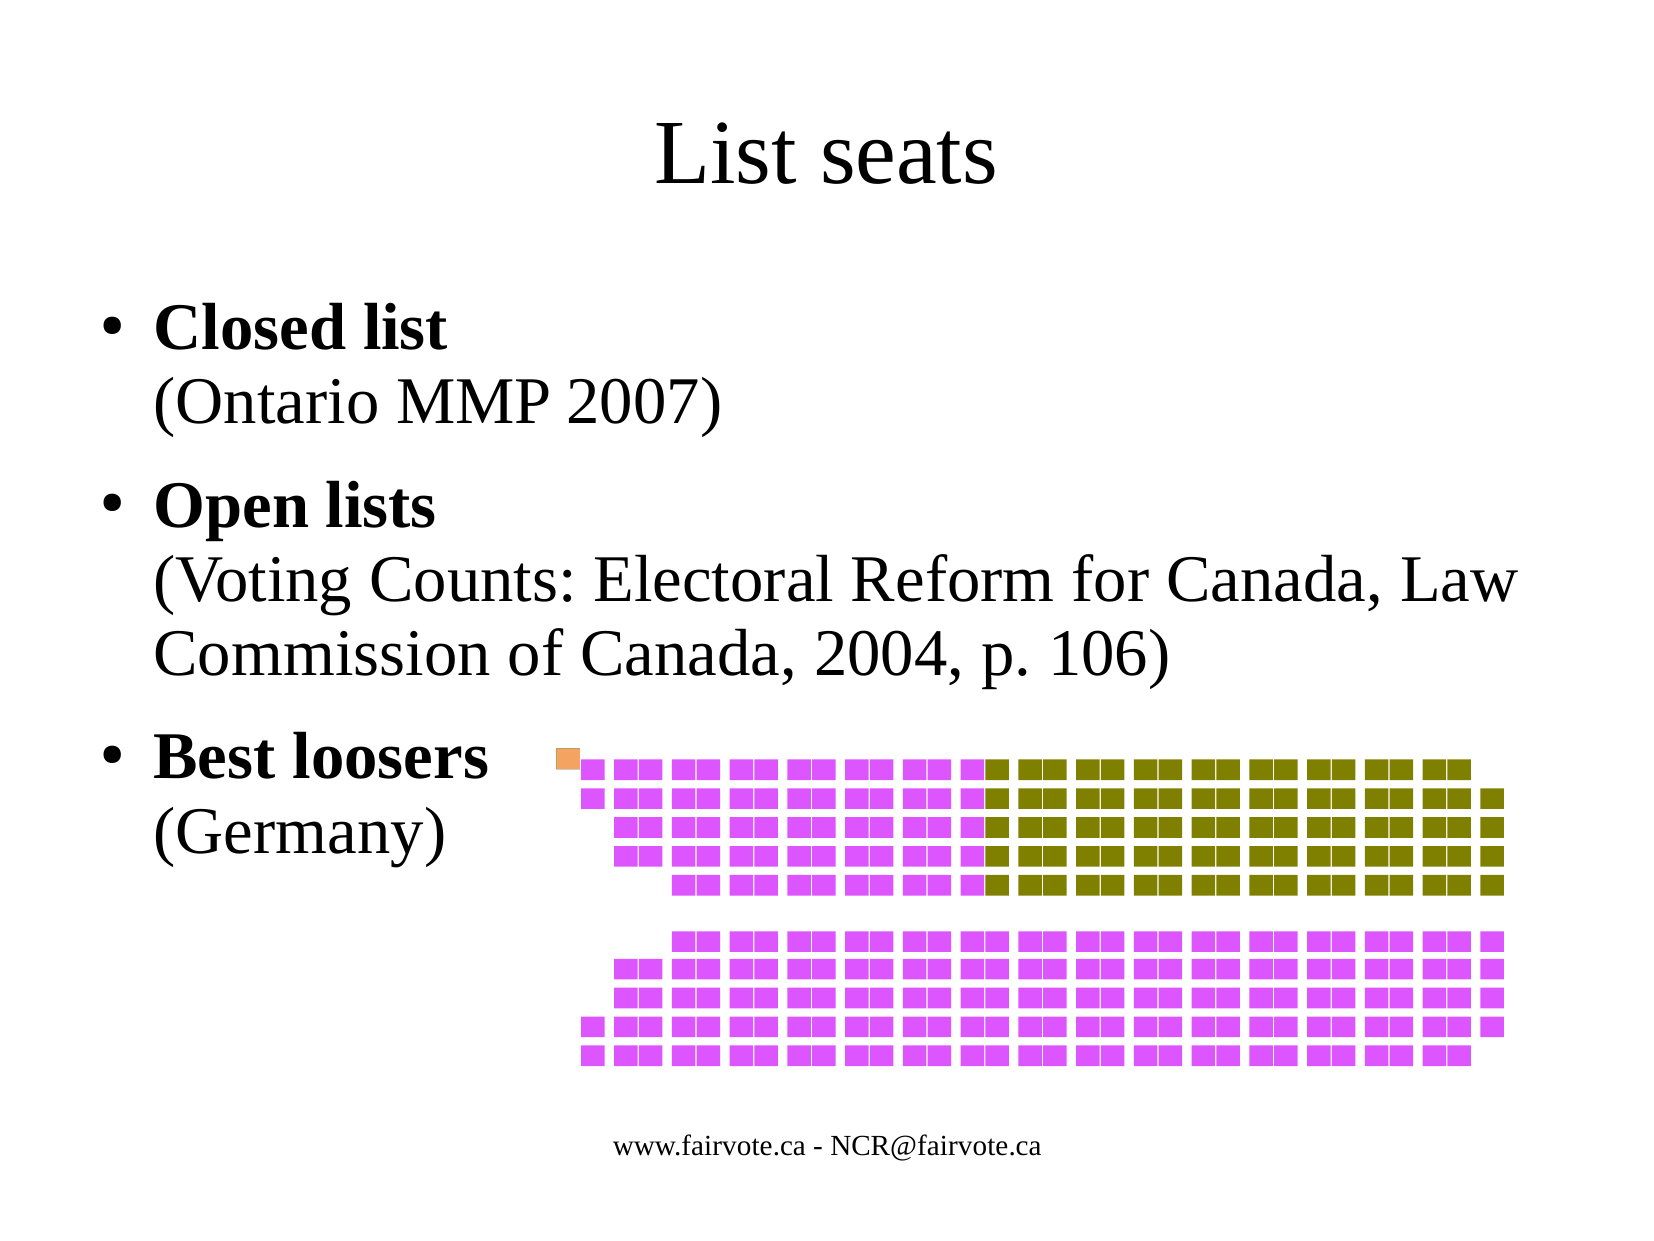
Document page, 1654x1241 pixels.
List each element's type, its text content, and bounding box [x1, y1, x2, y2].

list Closed list (Ontario MMP 2007) Open lists (Voting Counts: Electoral Reform for Canada, Law Commission of Canada, 2004, p. 106) Best loosers (Germany) [82, 290, 1538, 1010]
picture [555, 748, 1526, 1087]
title List seats [82, 49, 1571, 257]
